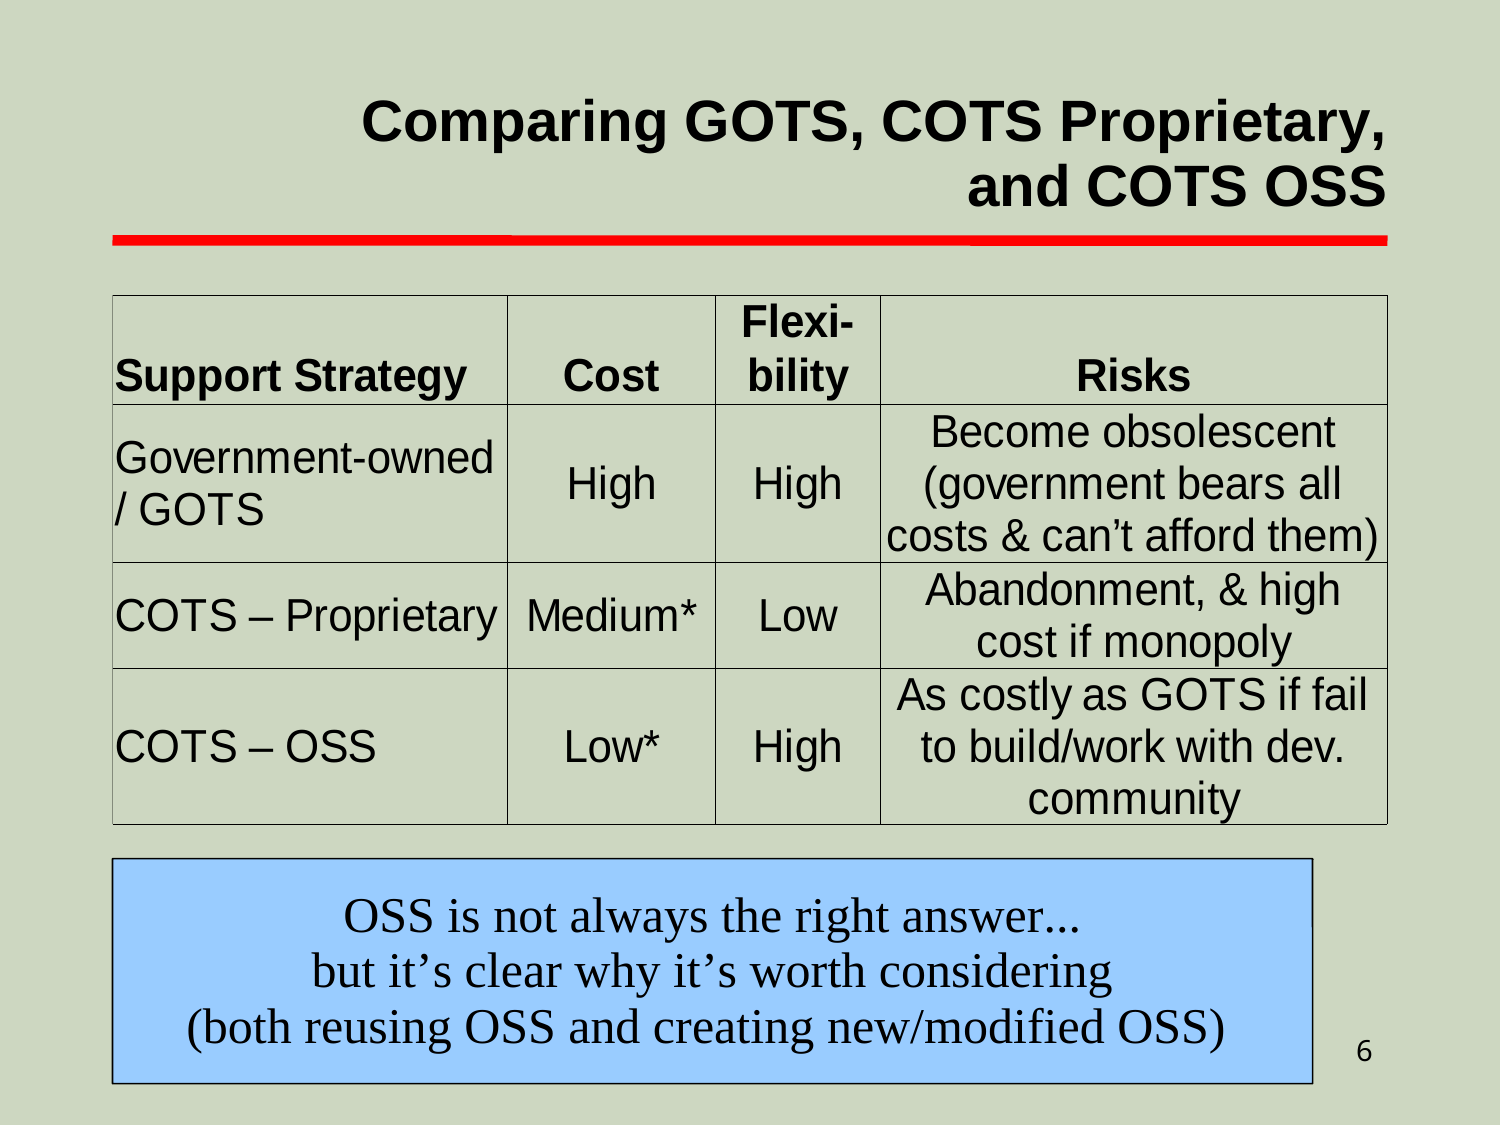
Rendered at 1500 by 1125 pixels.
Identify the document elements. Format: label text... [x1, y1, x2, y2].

text_box OSS is not always the right answer... but it’s clear why it’s worth considering (both reusing OSS and creating new/modified OSS) [112, 858, 1313, 1084]
title Comparing GOTS, COTS Proprietary, and COTS OSS [337, 85, 1388, 224]
chart [112, 295, 1500, 880]
